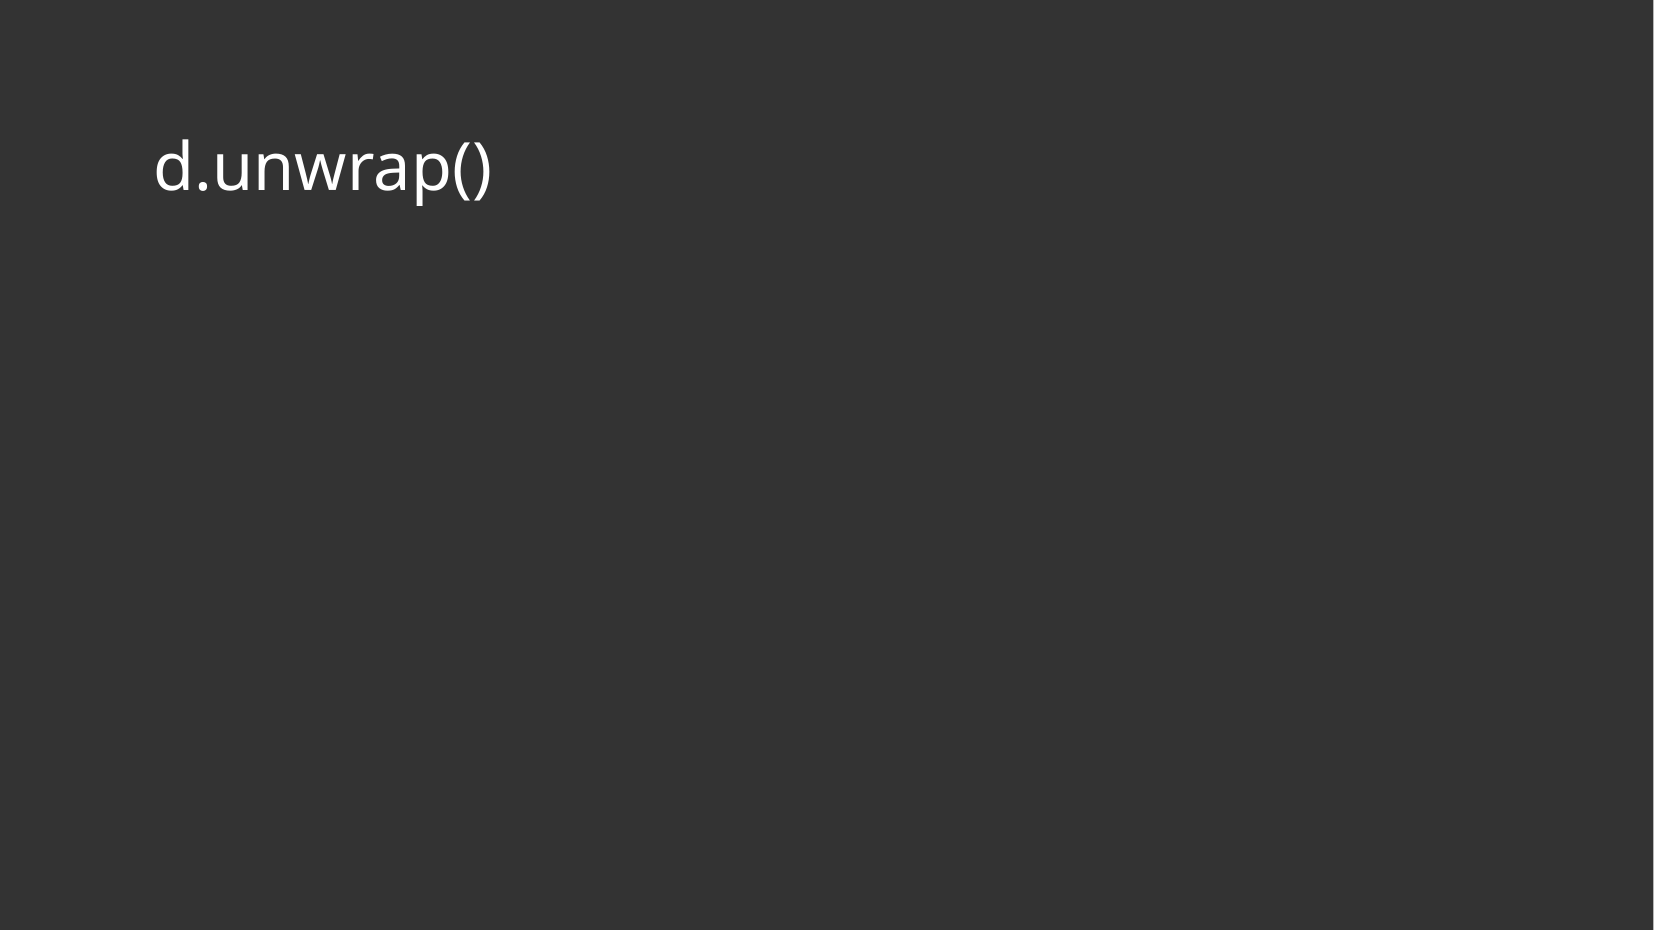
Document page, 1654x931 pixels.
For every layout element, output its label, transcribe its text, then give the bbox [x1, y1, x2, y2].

list d.unwrap() [82, 119, 1571, 839]
